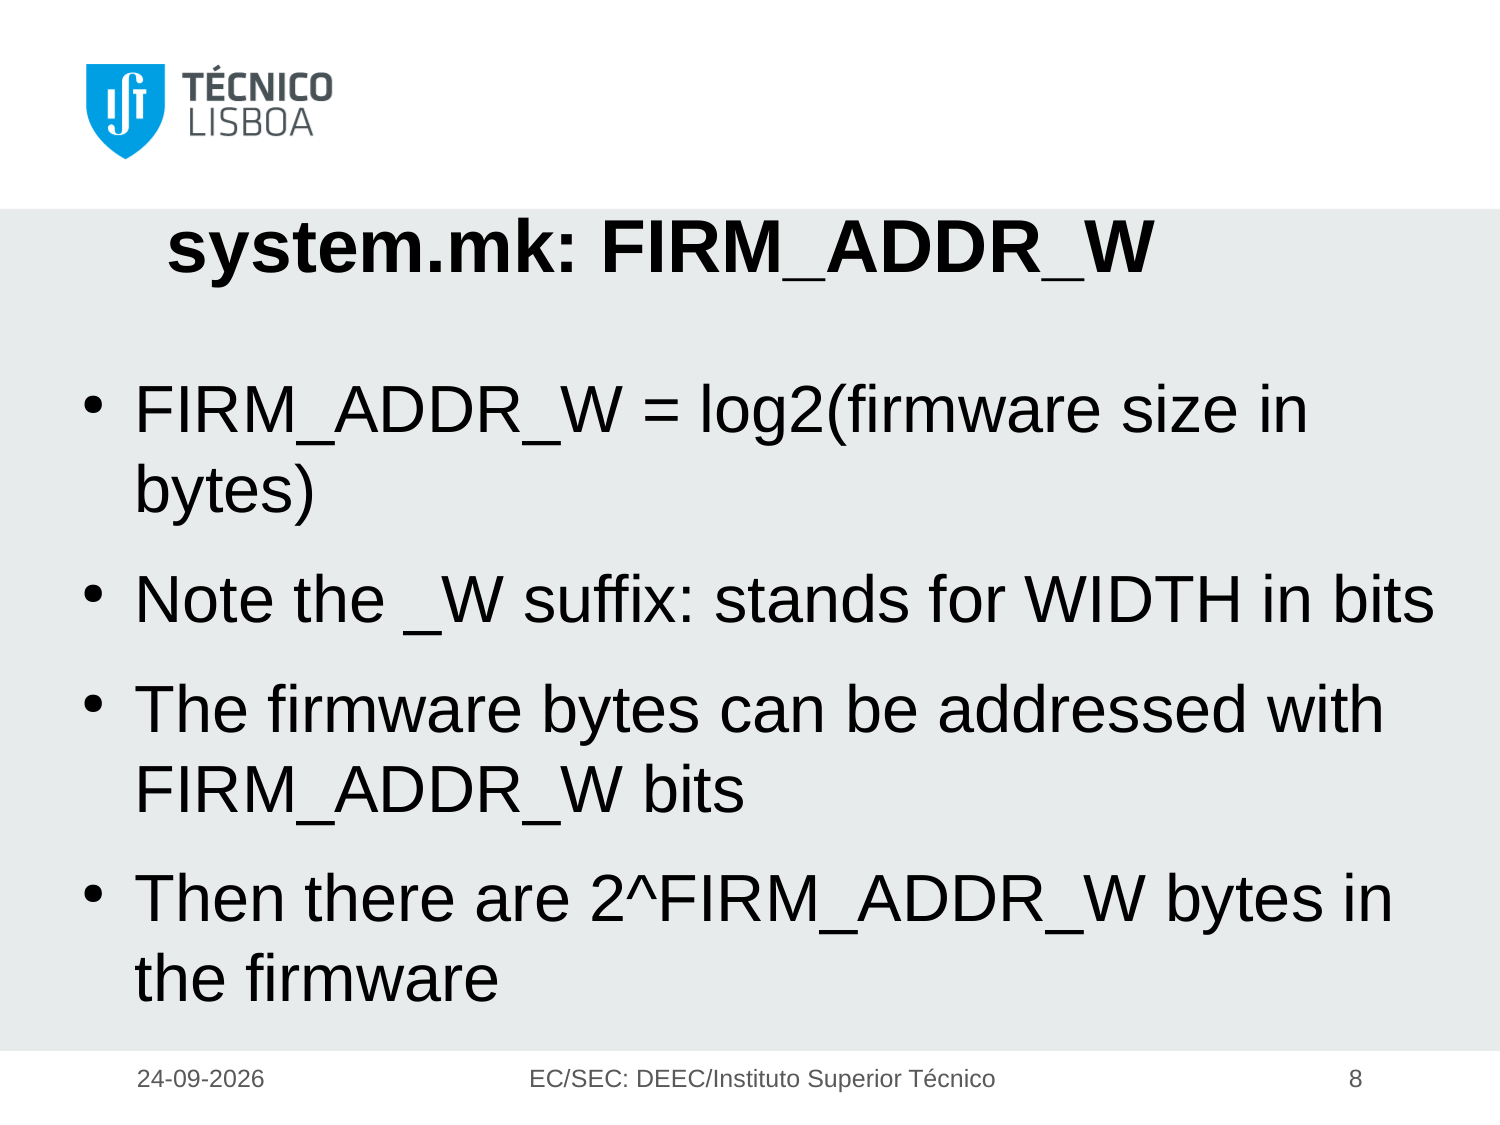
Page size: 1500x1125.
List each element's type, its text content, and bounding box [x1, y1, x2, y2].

footer EC/SEC: DEEC/Instituto Superior Técnico [512, 1052, 1021, 1103]
slide_number <number> [1077, 1052, 1378, 1103]
title system.mk: FIRM_ADDR_W [151, 171, 1408, 314]
list FIRM_ADDR_W = log2(firmware size in bytes) Note the _W suffix: stands for WIDTH in bits The firmware bytes can be addressed with FIRM_ADDR_W bits Then there are 2^FIRM_ADDR_W bytes in the firmware [63, 366, 1477, 1028]
slide_number 29-09-2020 [121, 1052, 425, 1103]
picture [0, 0, 1500, 1125]
